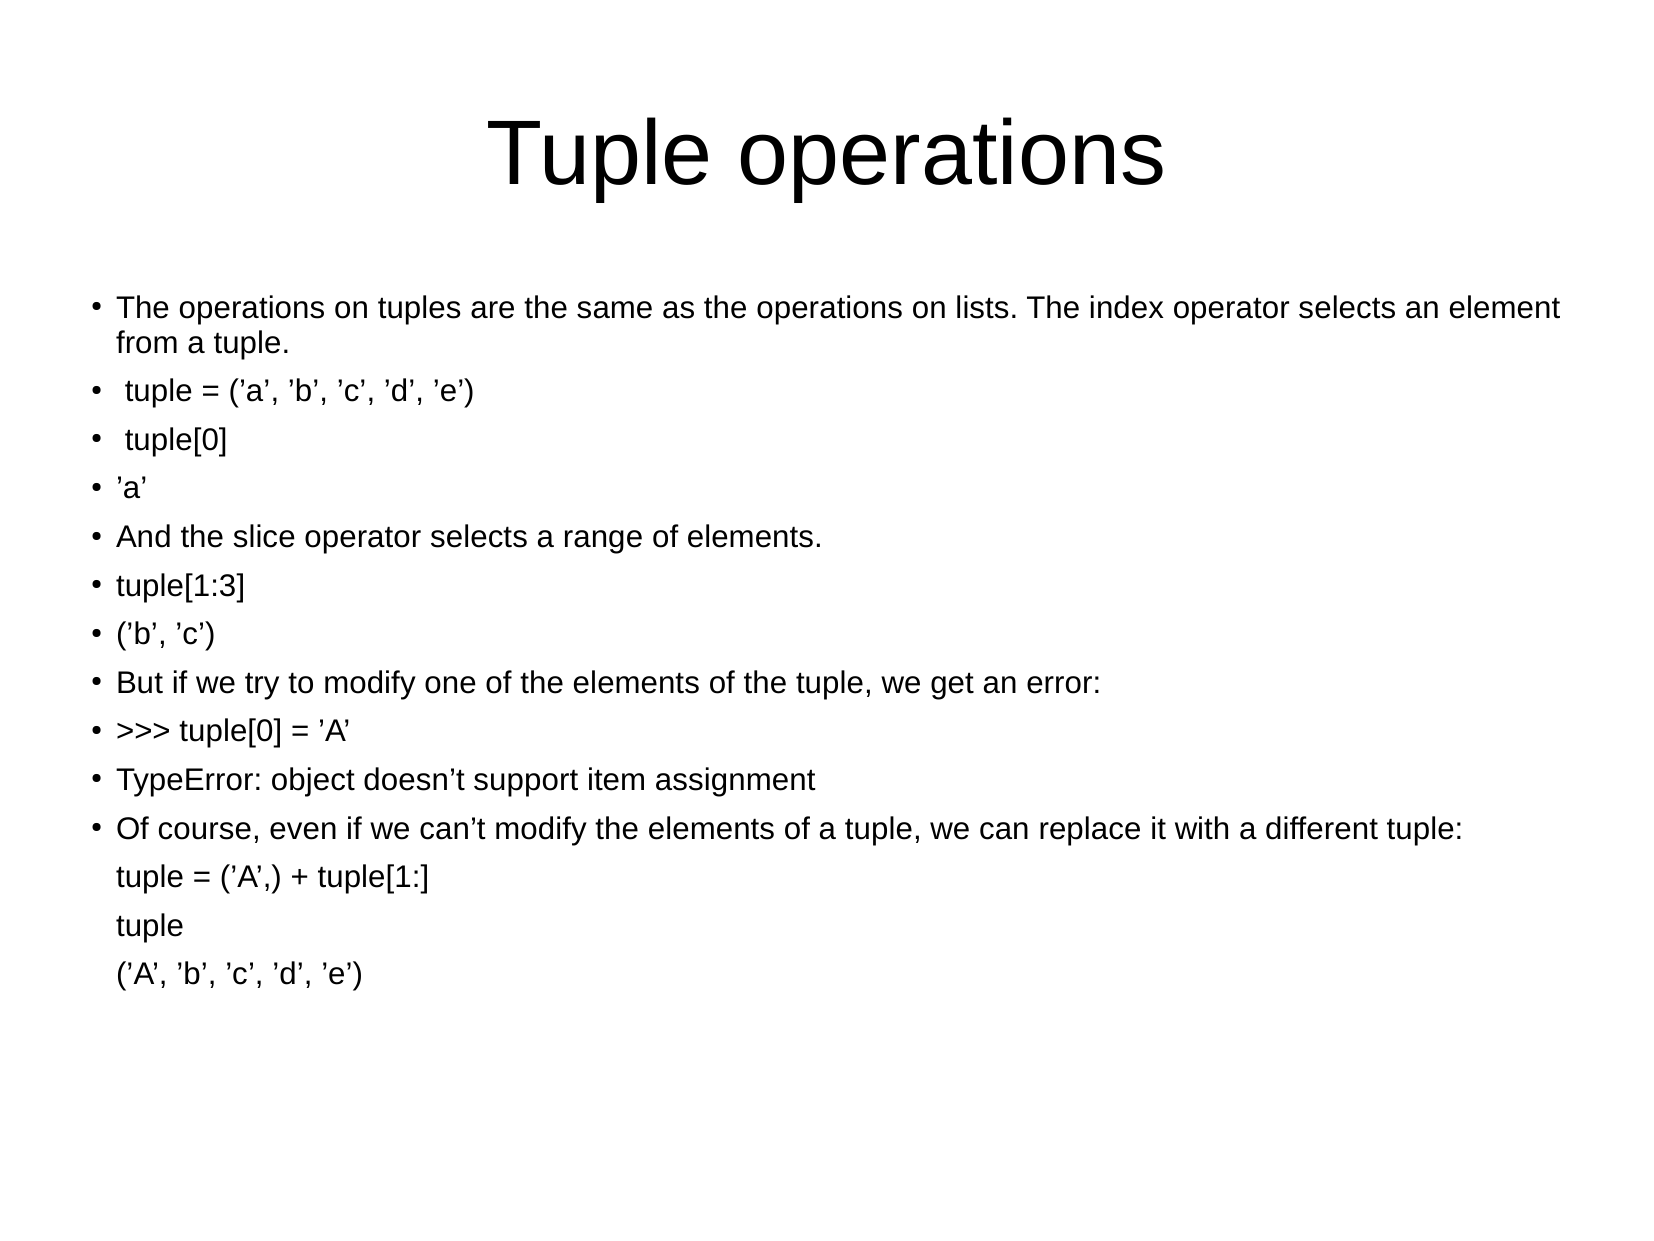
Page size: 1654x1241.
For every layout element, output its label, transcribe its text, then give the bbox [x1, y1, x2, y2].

list The operations on tuples are the same as the operations on lists. The index operator selects an element from a tuple. tuple = (’a’, ’b’, ’c’, ’d’, ’e’) tuple[0] ’a’ And the slice operator selects a range of elements. tuple[1:3] (’b’, ’c’) But if we try to modify one of the elements of the tuple, we get an error: >>> tuple[0] = ’A’ TypeError: object doesn’t support item assignment Of course, even if we can’t modify the elements of a tuple, we can replace it with a different tuple: tuple = (’A’,) + tuple[1:] tuple (’A’, ’b’, ’c’, ’d’, ’e’) [82, 290, 1571, 1010]
title Tuple operations [82, 49, 1571, 257]
